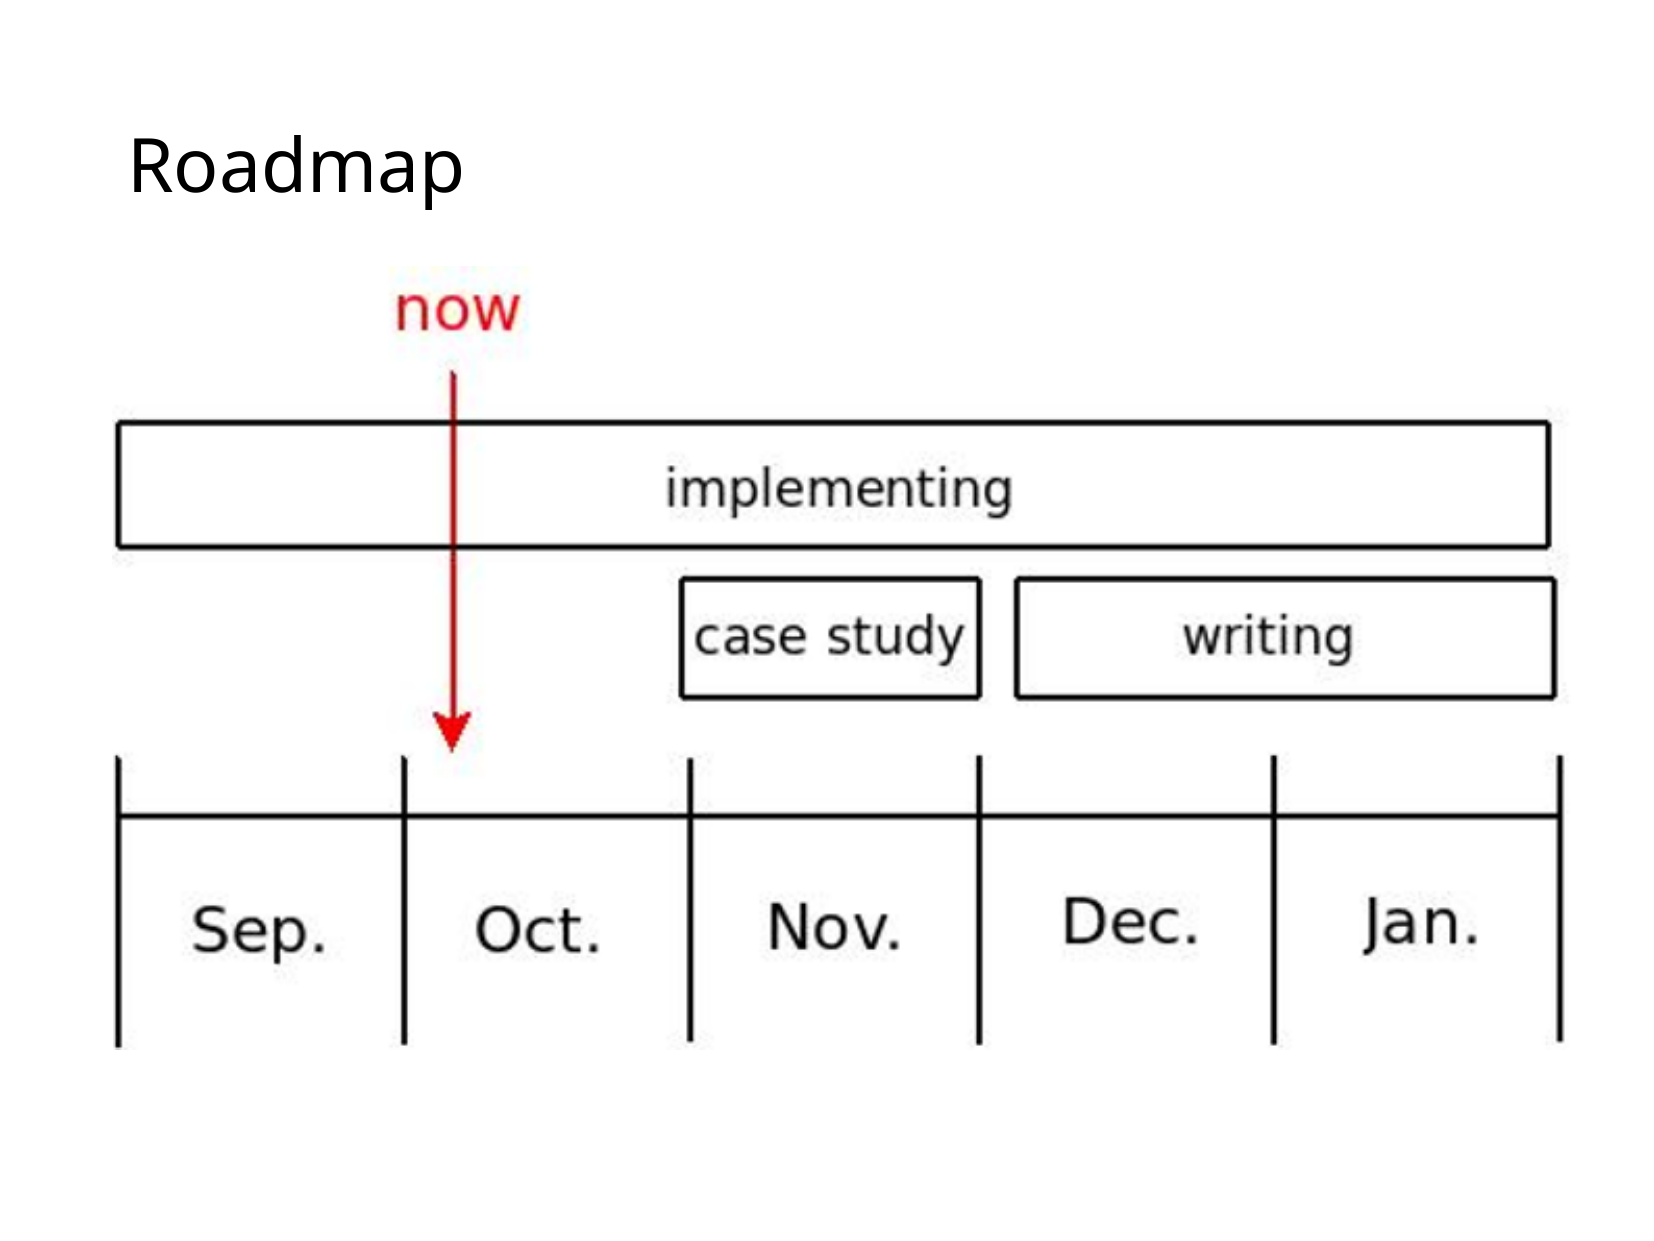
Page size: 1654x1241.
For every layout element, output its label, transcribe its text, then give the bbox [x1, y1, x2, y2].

picture [112, 266, 1571, 1051]
text_box Roadmap [112, 104, 1501, 208]
